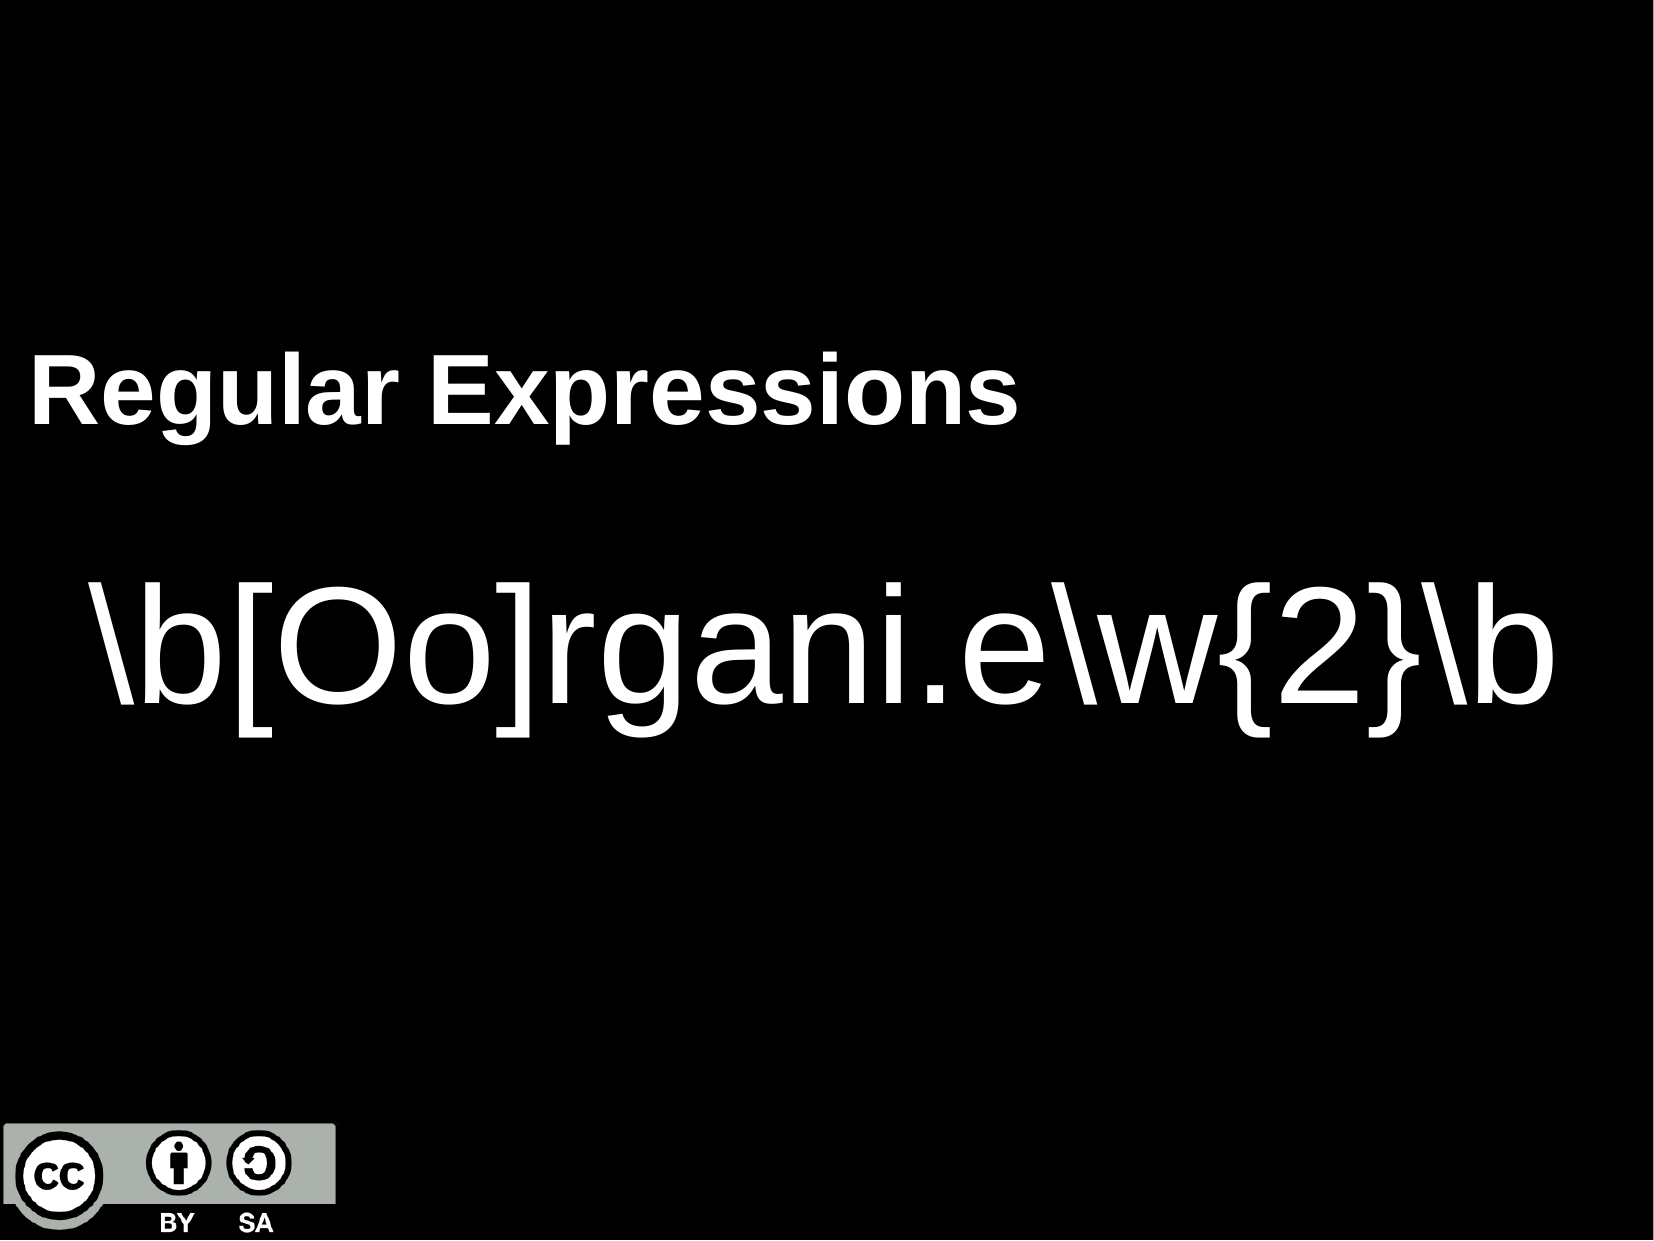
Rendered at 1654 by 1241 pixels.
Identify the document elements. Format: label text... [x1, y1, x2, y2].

picture [0, 1120, 338, 1239]
text_box Regular Expressions \b[Oo]rgani.e\w{2}\b [28, 333, 1623, 740]
